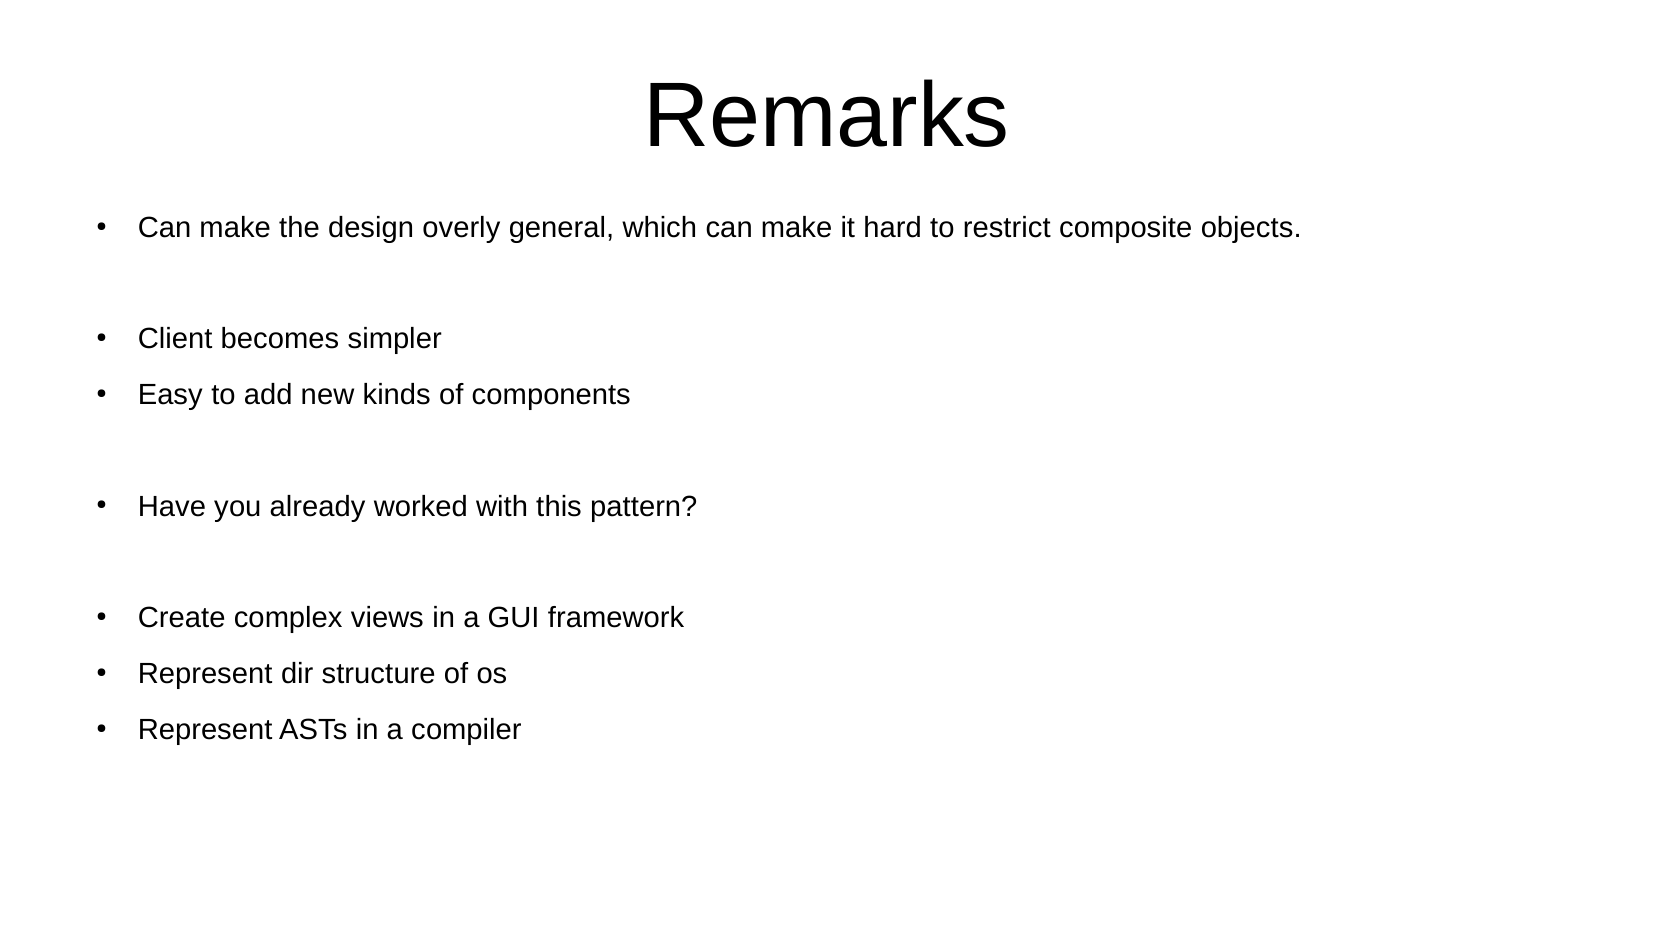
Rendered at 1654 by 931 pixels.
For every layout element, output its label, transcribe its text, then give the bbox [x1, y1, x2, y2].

title Remarks [82, 37, 1571, 193]
list Can make the design overly general, which can make it hard to restrict composite objects. Client becomes simpler Easy to add new kinds of components Have you already worked with this pattern? Create complex views in a GUI framework Represent dir structure of os Represent ASTs in a compiler [82, 210, 1571, 751]
